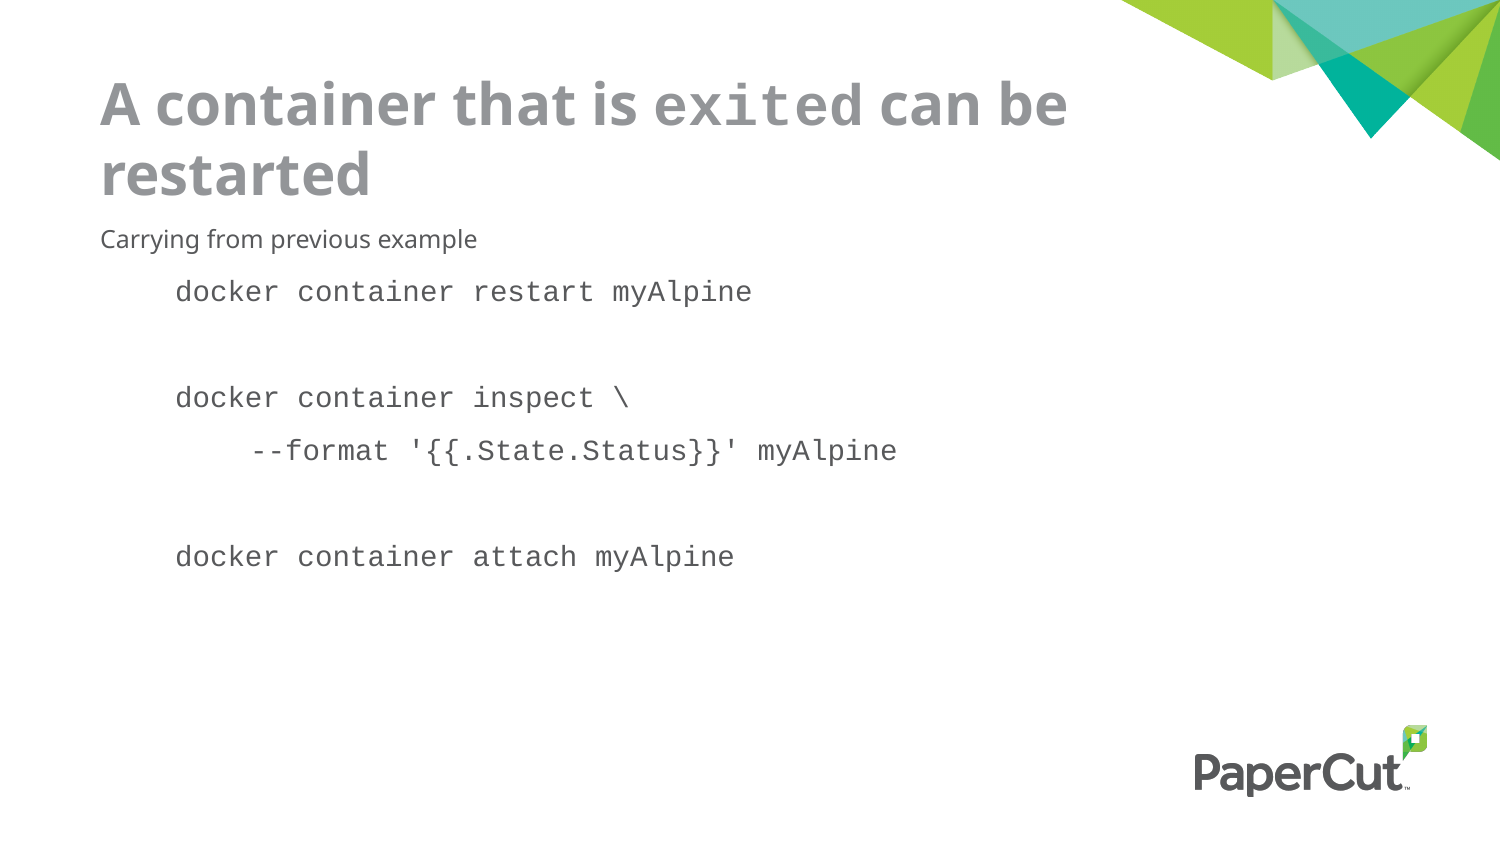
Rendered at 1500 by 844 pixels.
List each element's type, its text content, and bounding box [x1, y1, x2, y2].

list Carrying from previous example docker container restart myAlpine docker container inspect \ --format '{{.State.Status}}' myAlpine docker container attach myAlpine [100, 221, 1094, 706]
title A container that is exited can be restarted [100, 67, 1214, 196]
picture [1195, 725, 1427, 797]
picture [1119, 0, 1500, 162]
